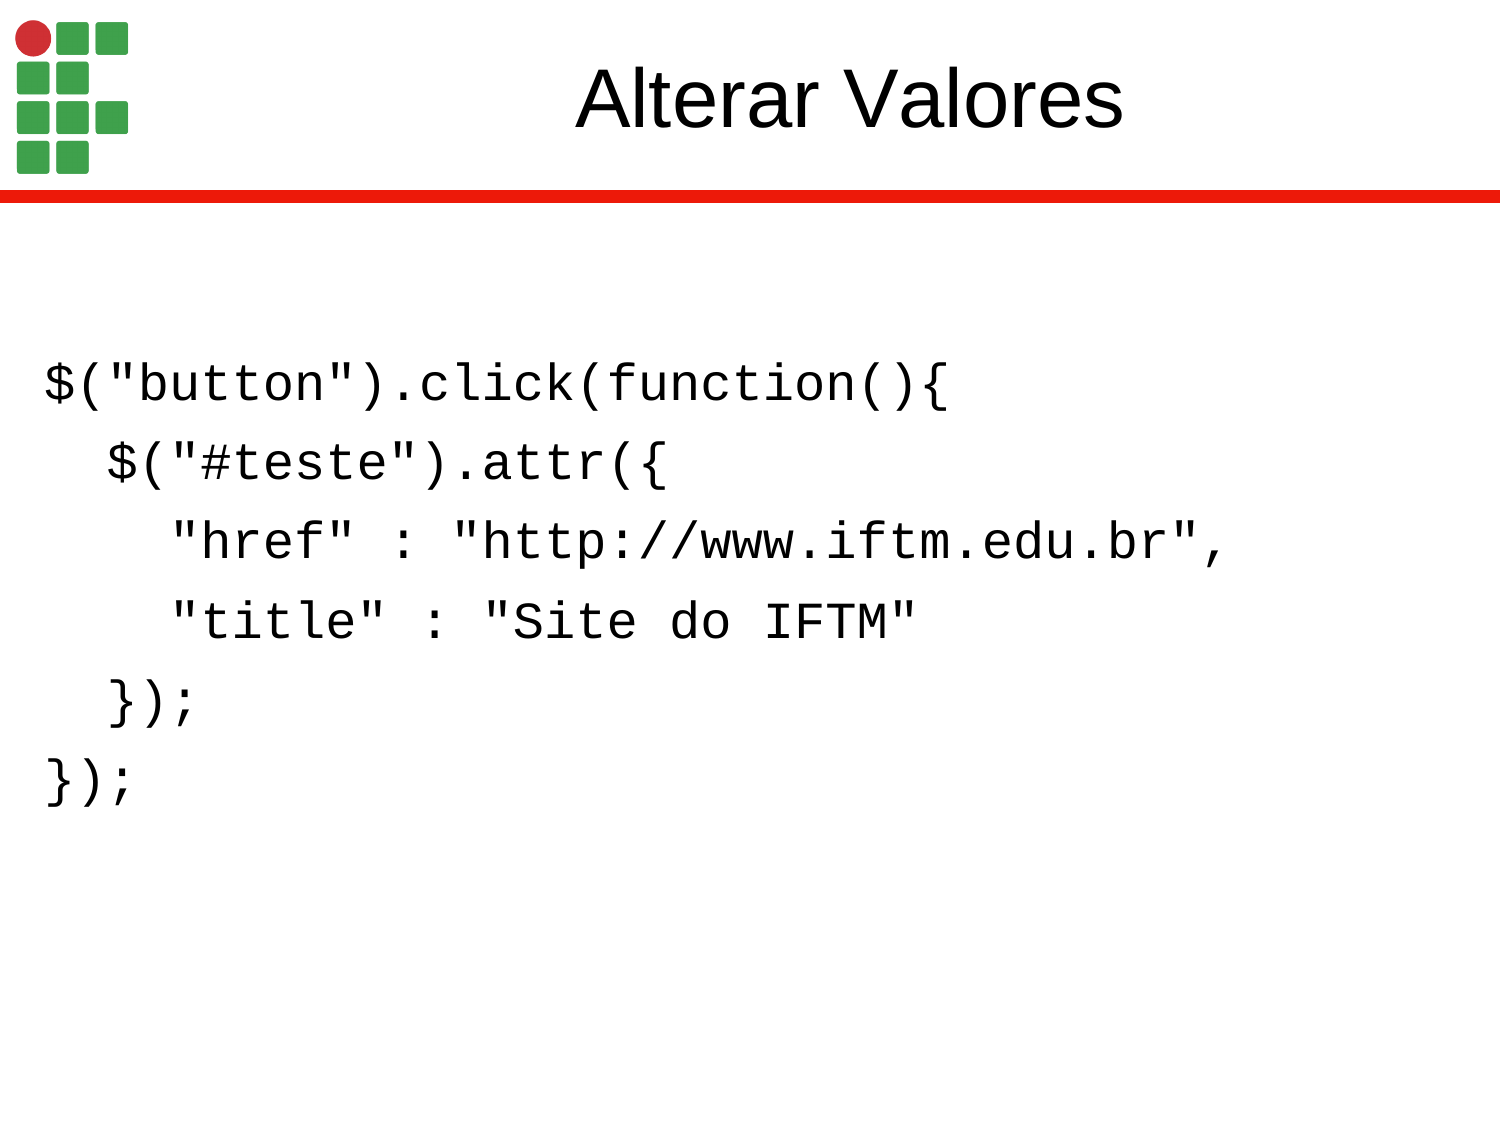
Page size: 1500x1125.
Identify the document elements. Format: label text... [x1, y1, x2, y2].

title Alterar Valores [230, 0, 1471, 202]
picture [14, 16, 130, 178]
list $("button").click(function(){ $("#teste").attr({ "href" : "http://www.iftm.edu.br", "title" : "Site do IFTM" }); }); [29, 207, 1471, 1087]
